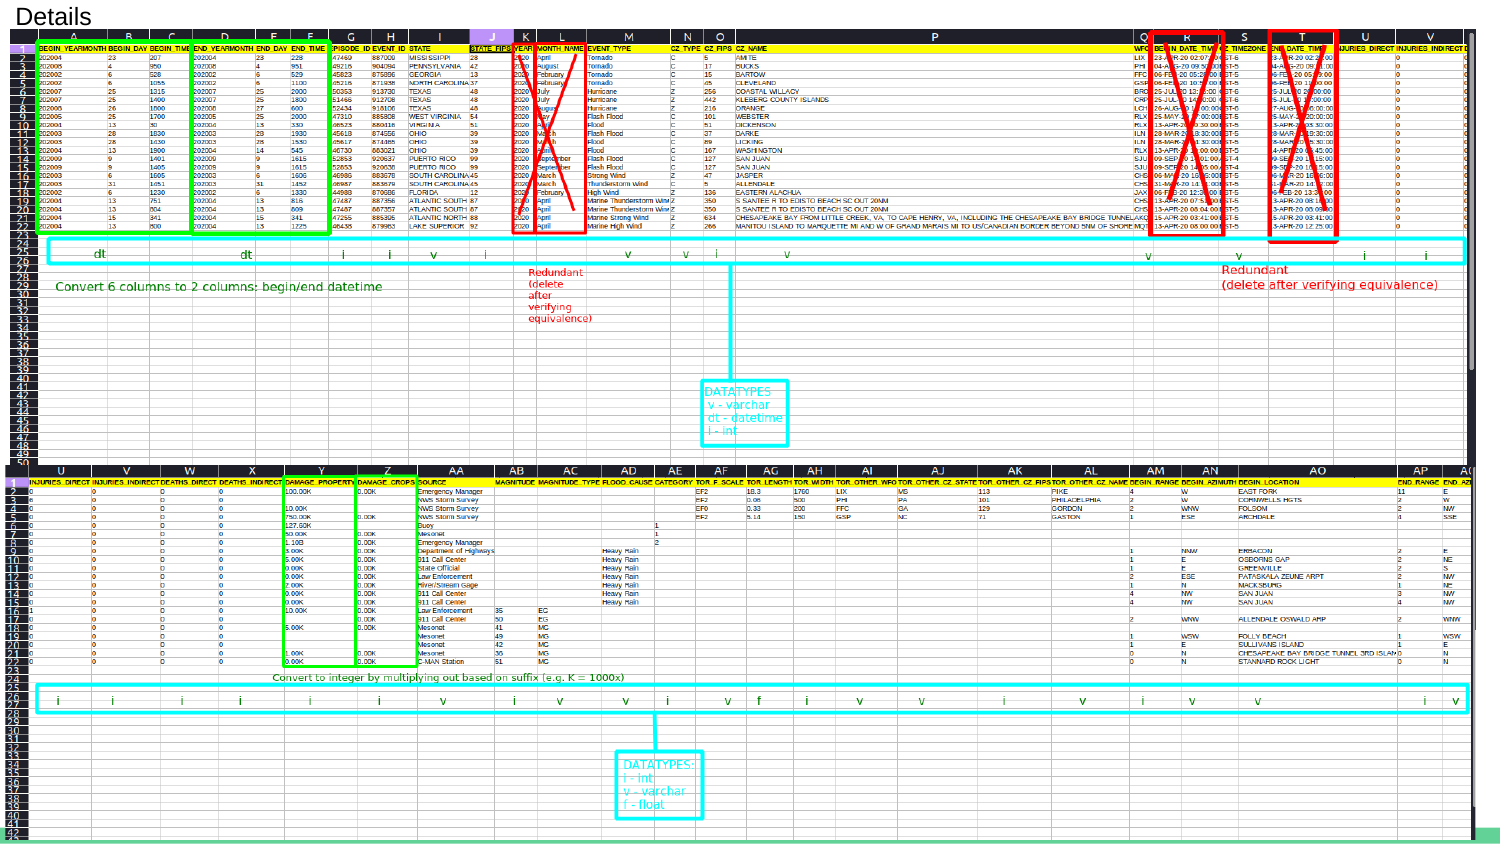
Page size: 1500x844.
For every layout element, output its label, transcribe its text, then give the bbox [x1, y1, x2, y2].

picture [5, 29, 1476, 840]
text_box Details [0, 0, 114, 39]
